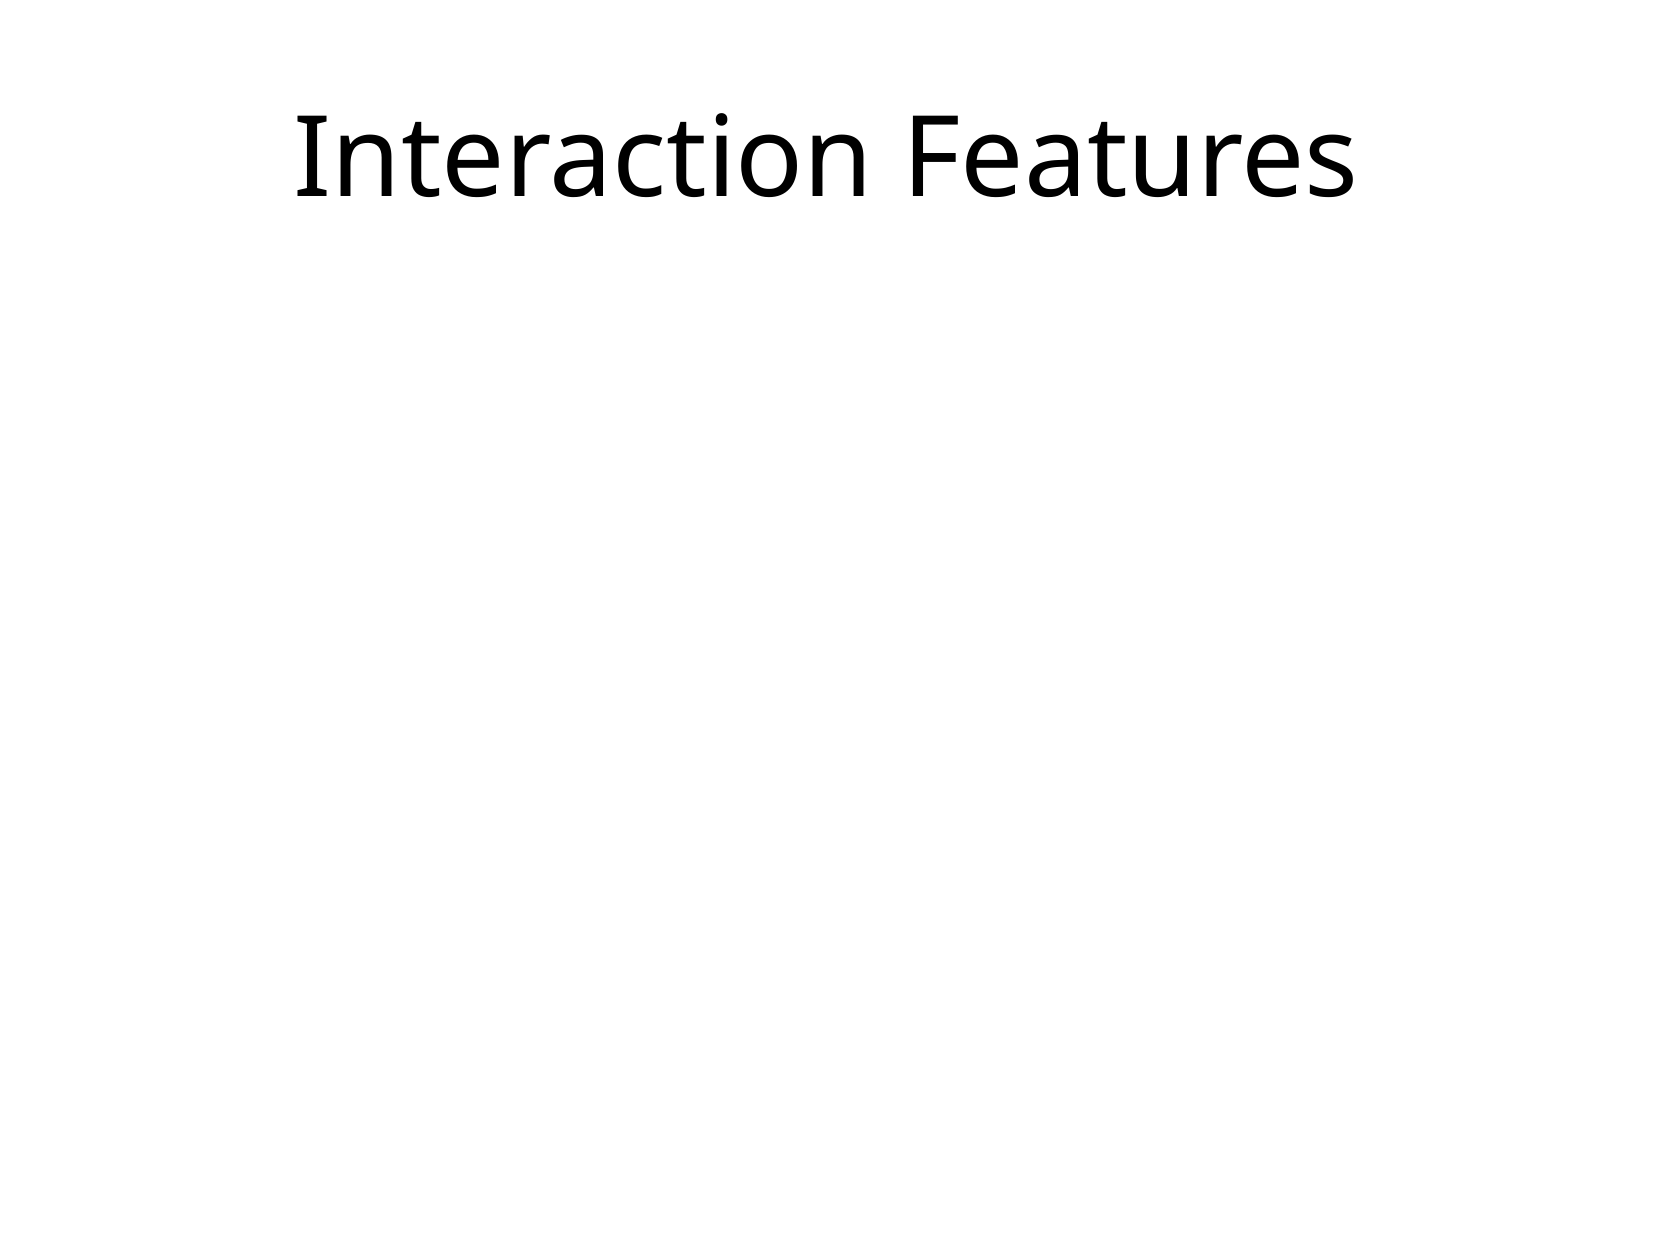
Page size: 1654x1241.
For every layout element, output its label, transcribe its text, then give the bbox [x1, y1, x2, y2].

title Interaction Features [82, 49, 1571, 257]
